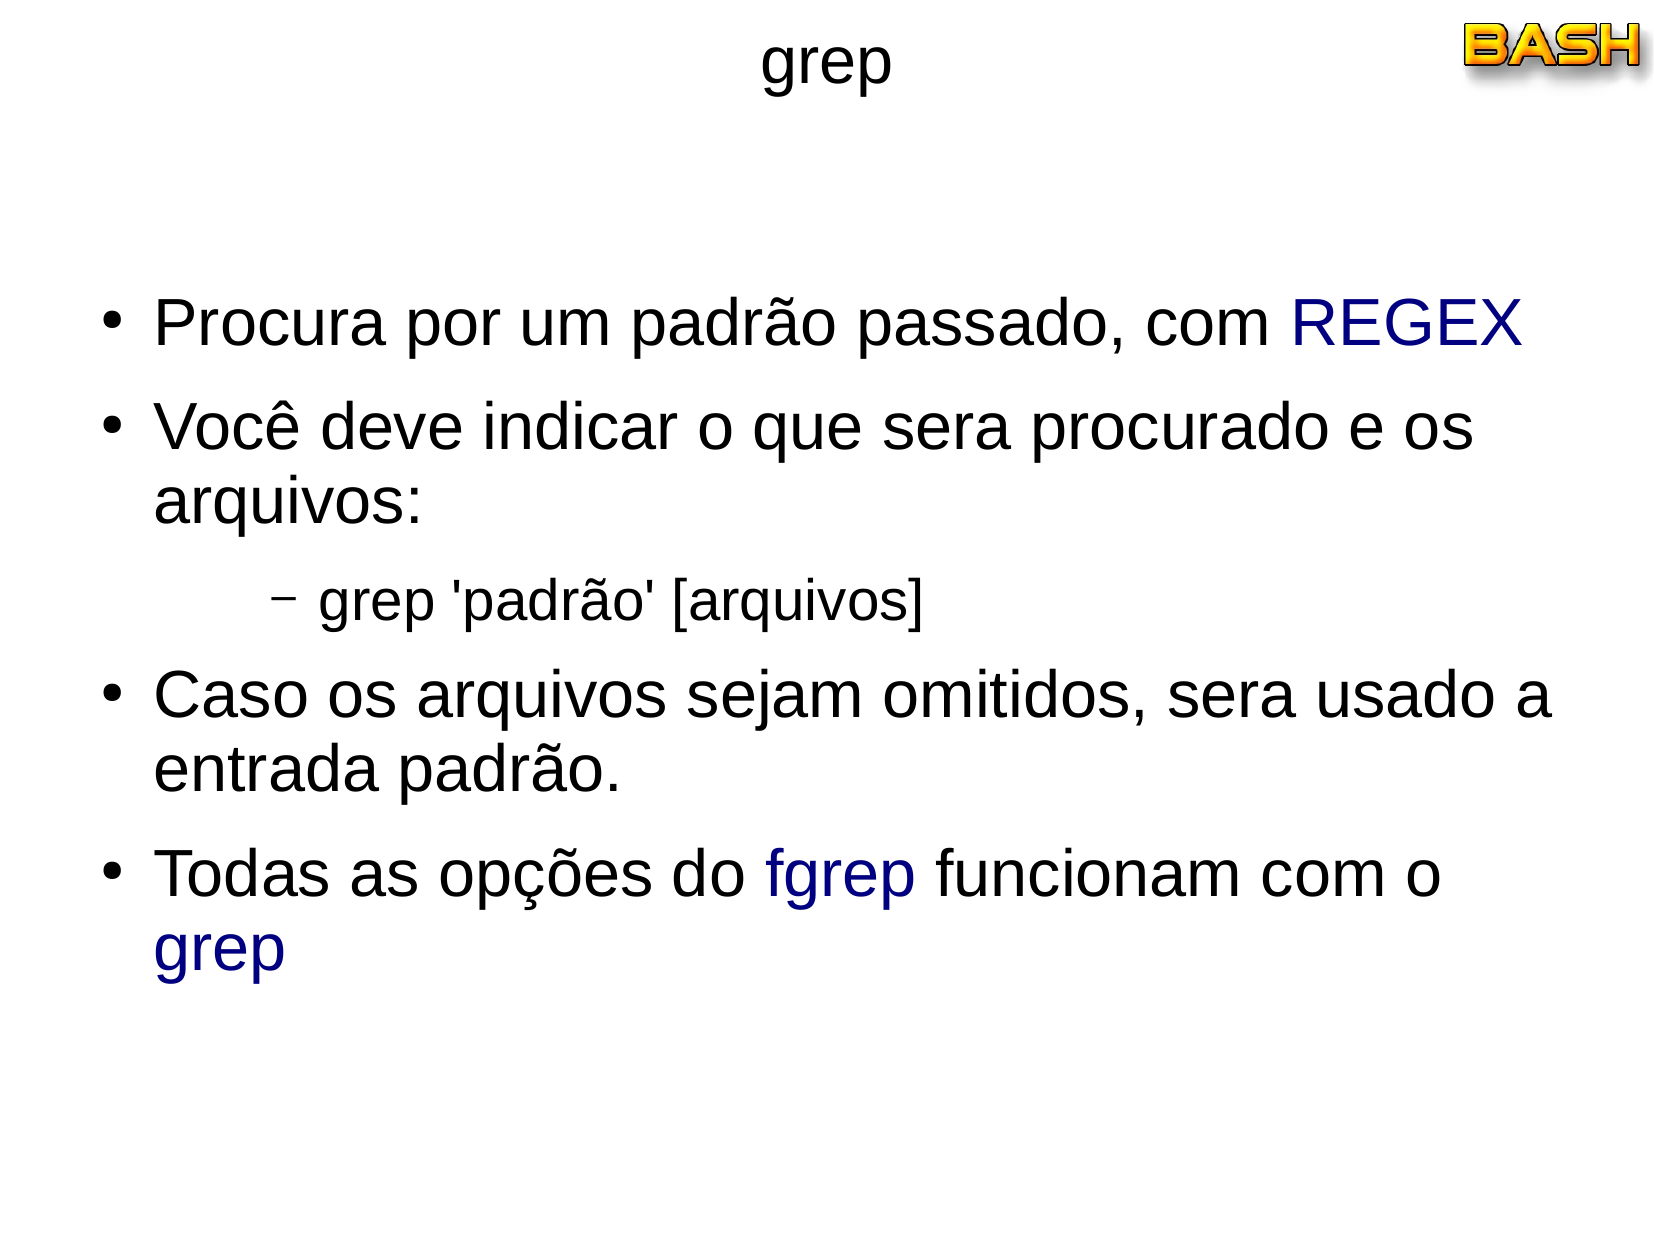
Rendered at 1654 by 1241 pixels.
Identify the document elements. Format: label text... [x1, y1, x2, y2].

picture [1450, 0, 1654, 96]
title grep [82, 22, 1571, 98]
list Procura por um padrão passado, com REGEX Você deve indicar o que sera procurado e os arquivos: grep 'padrão' [arquivos] Caso os arquivos sejam omitidos, sera usado a entrada padrão. Todas as opções do fgrep funcionam com o grep [82, 284, 1571, 986]
